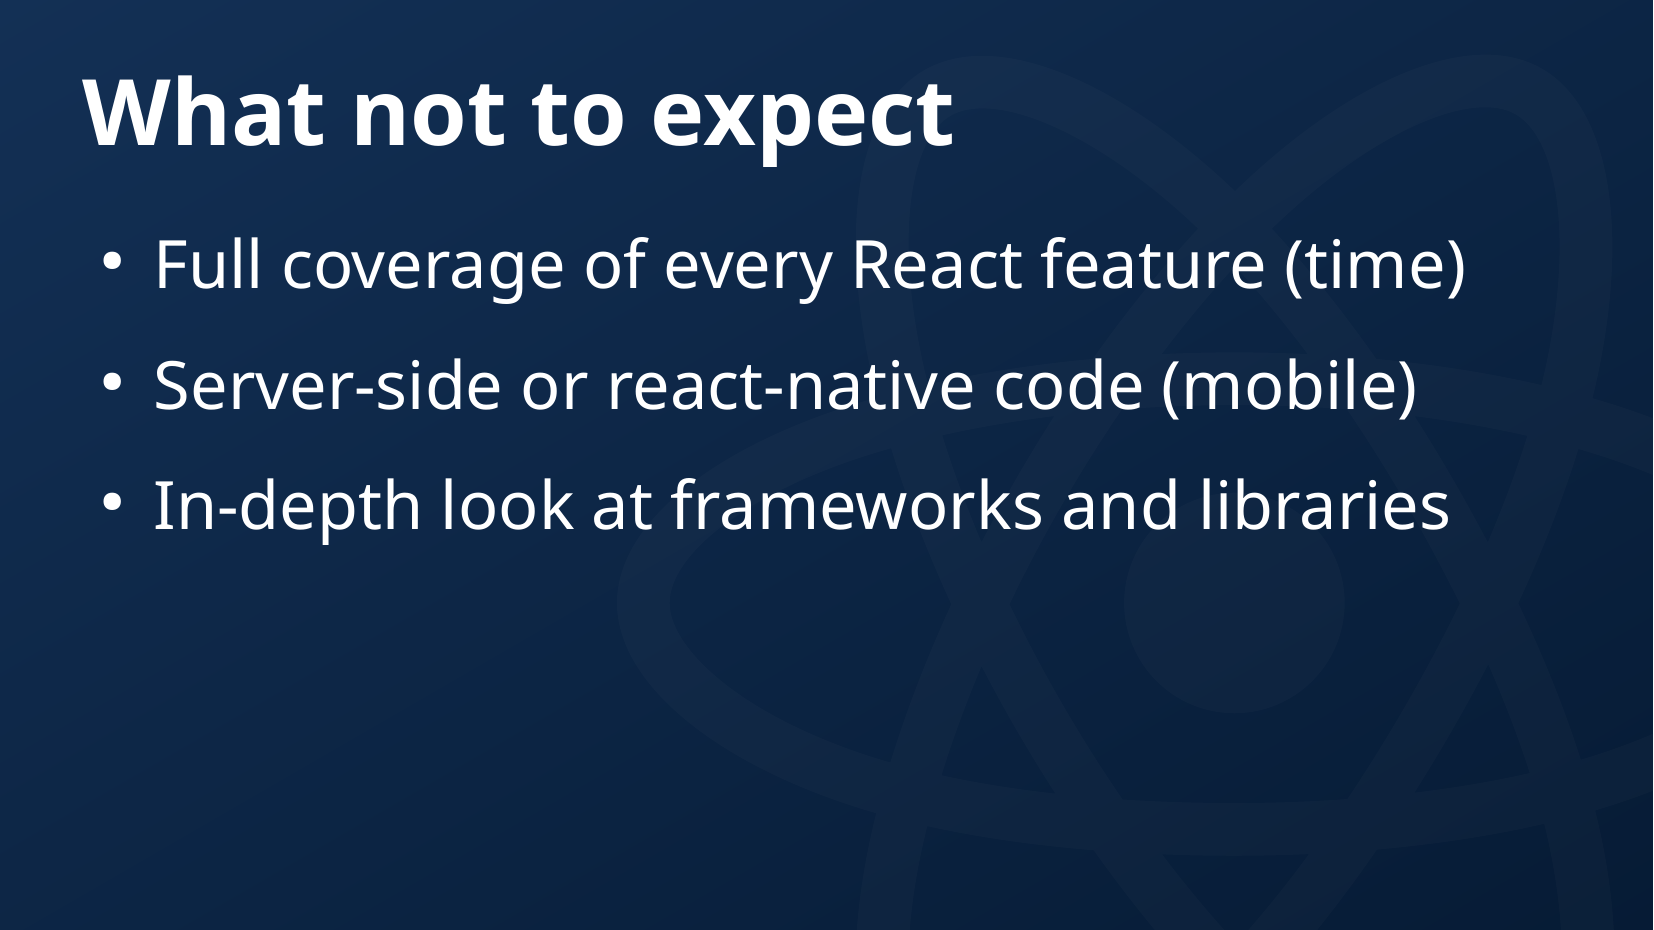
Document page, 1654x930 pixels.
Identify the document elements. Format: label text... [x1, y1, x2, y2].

title What not to expect [82, 32, 1571, 188]
list Full coverage of every React feature (time) Server-side or react-native code (mobile) In-depth look at frameworks and libraries [82, 217, 1571, 757]
